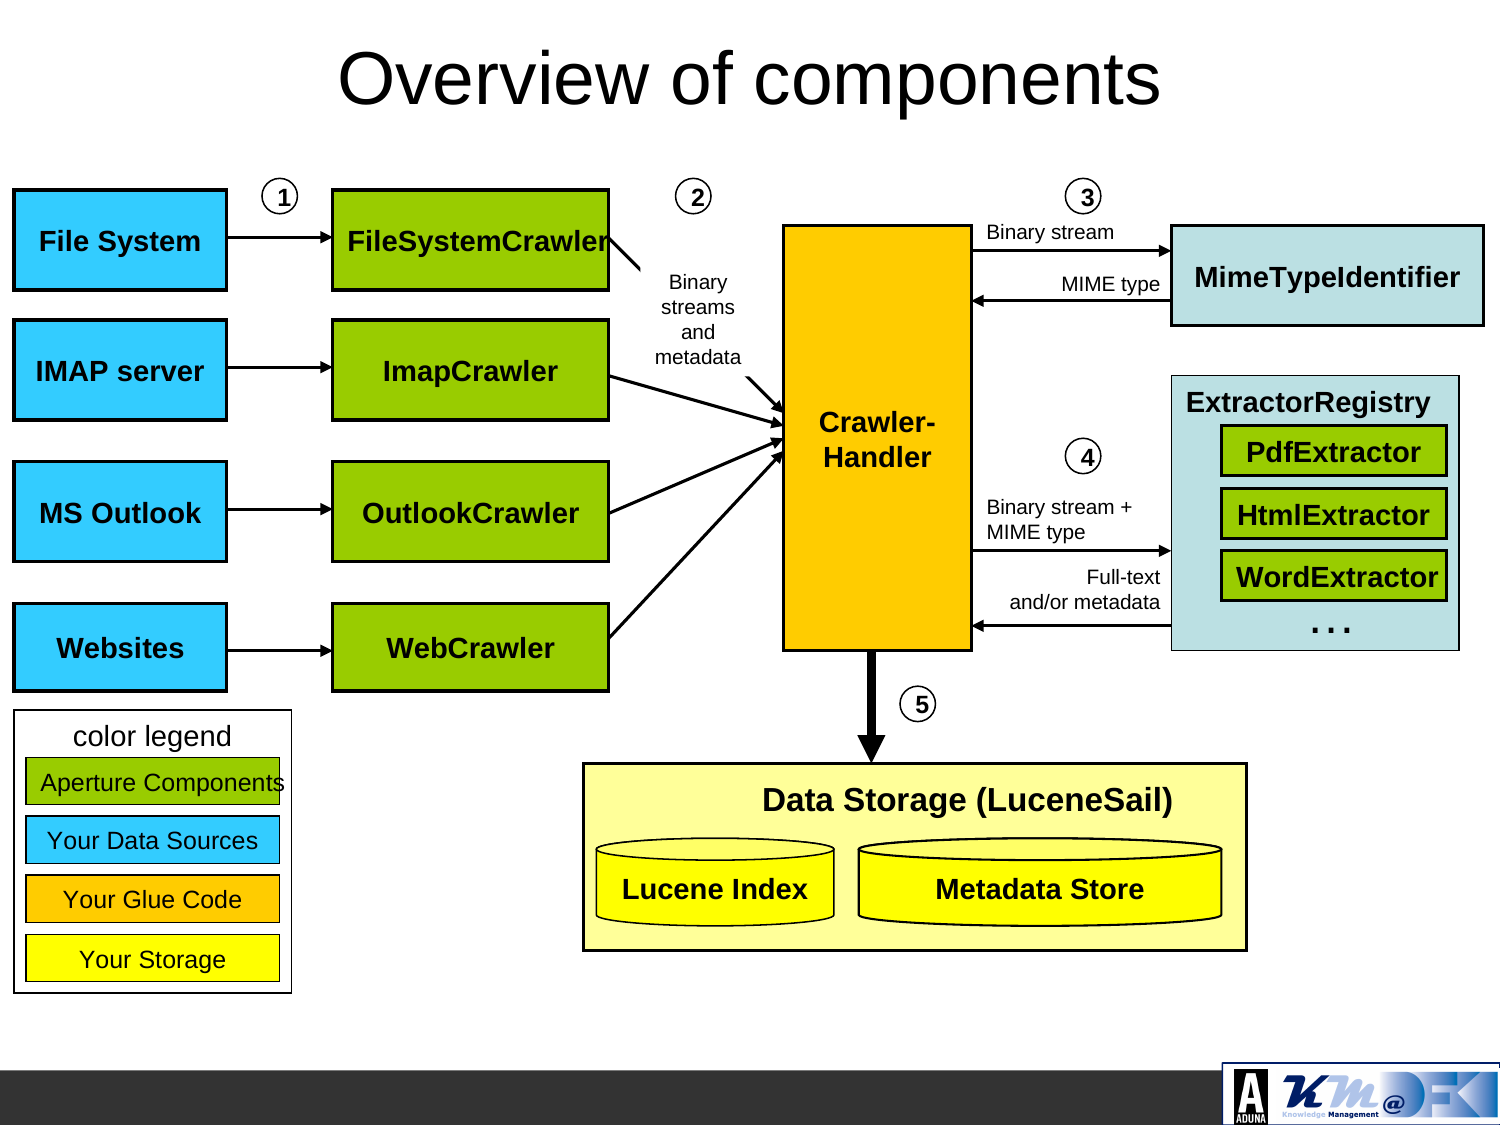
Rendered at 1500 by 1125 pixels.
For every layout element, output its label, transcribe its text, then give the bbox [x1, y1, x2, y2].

text_box FileSystemCrawler [332, 190, 609, 291]
text_box color legend [14, 709, 292, 994]
text_box MS Outlook [14, 461, 227, 562]
text_box 5 [900, 686, 936, 722]
text_box File System [14, 190, 227, 291]
text_box OutlookCrawler [332, 461, 609, 562]
text_box PdfExtractor [1221, 427, 1447, 476]
text_box Your Storage [25, 934, 280, 982]
text_box [583, 763, 1247, 951]
text_box 1 [261, 178, 298, 214]
text_box Binary stream + MIME type [971, 485, 1148, 549]
picture [1234, 1069, 1268, 1125]
text_box HtmlExtractor [1221, 488, 1447, 539]
picture [1276, 1068, 1500, 1124]
text_box Your Glue Code [25, 875, 280, 923]
text_box Data Storage (LuceneSail) [747, 770, 1189, 826]
text_box MimeTypeIdentifier [1171, 225, 1484, 326]
text_box Metadata Store [858, 850, 1222, 926]
text_box IMAP server [14, 320, 227, 421]
text_box WebCrawler [332, 603, 609, 692]
text_box Websites [14, 603, 227, 692]
text_box WordExtractor [1221, 550, 1447, 601]
text_box MIME type [1046, 263, 1176, 304]
text_box Aperture Components [25, 757, 280, 805]
text_box 3 [1065, 178, 1101, 214]
text_box Full-text and/or metadata [994, 556, 1176, 622]
text_box Crawler- Handler [783, 225, 972, 651]
text_box ExtractorRegistry [1171, 375, 1447, 427]
text_box Lucene Index [596, 851, 834, 926]
text_box ImapCrawler [332, 320, 609, 421]
title Overview of components [29, 19, 1471, 138]
text_box [1171, 375, 1459, 651]
text_box 2 [675, 178, 712, 214]
text_box Binary stream [971, 210, 1130, 252]
text_box 4 [1065, 438, 1101, 474]
text_box Binary streams and metadata [640, 260, 757, 377]
text_box … [1291, 575, 1372, 652]
